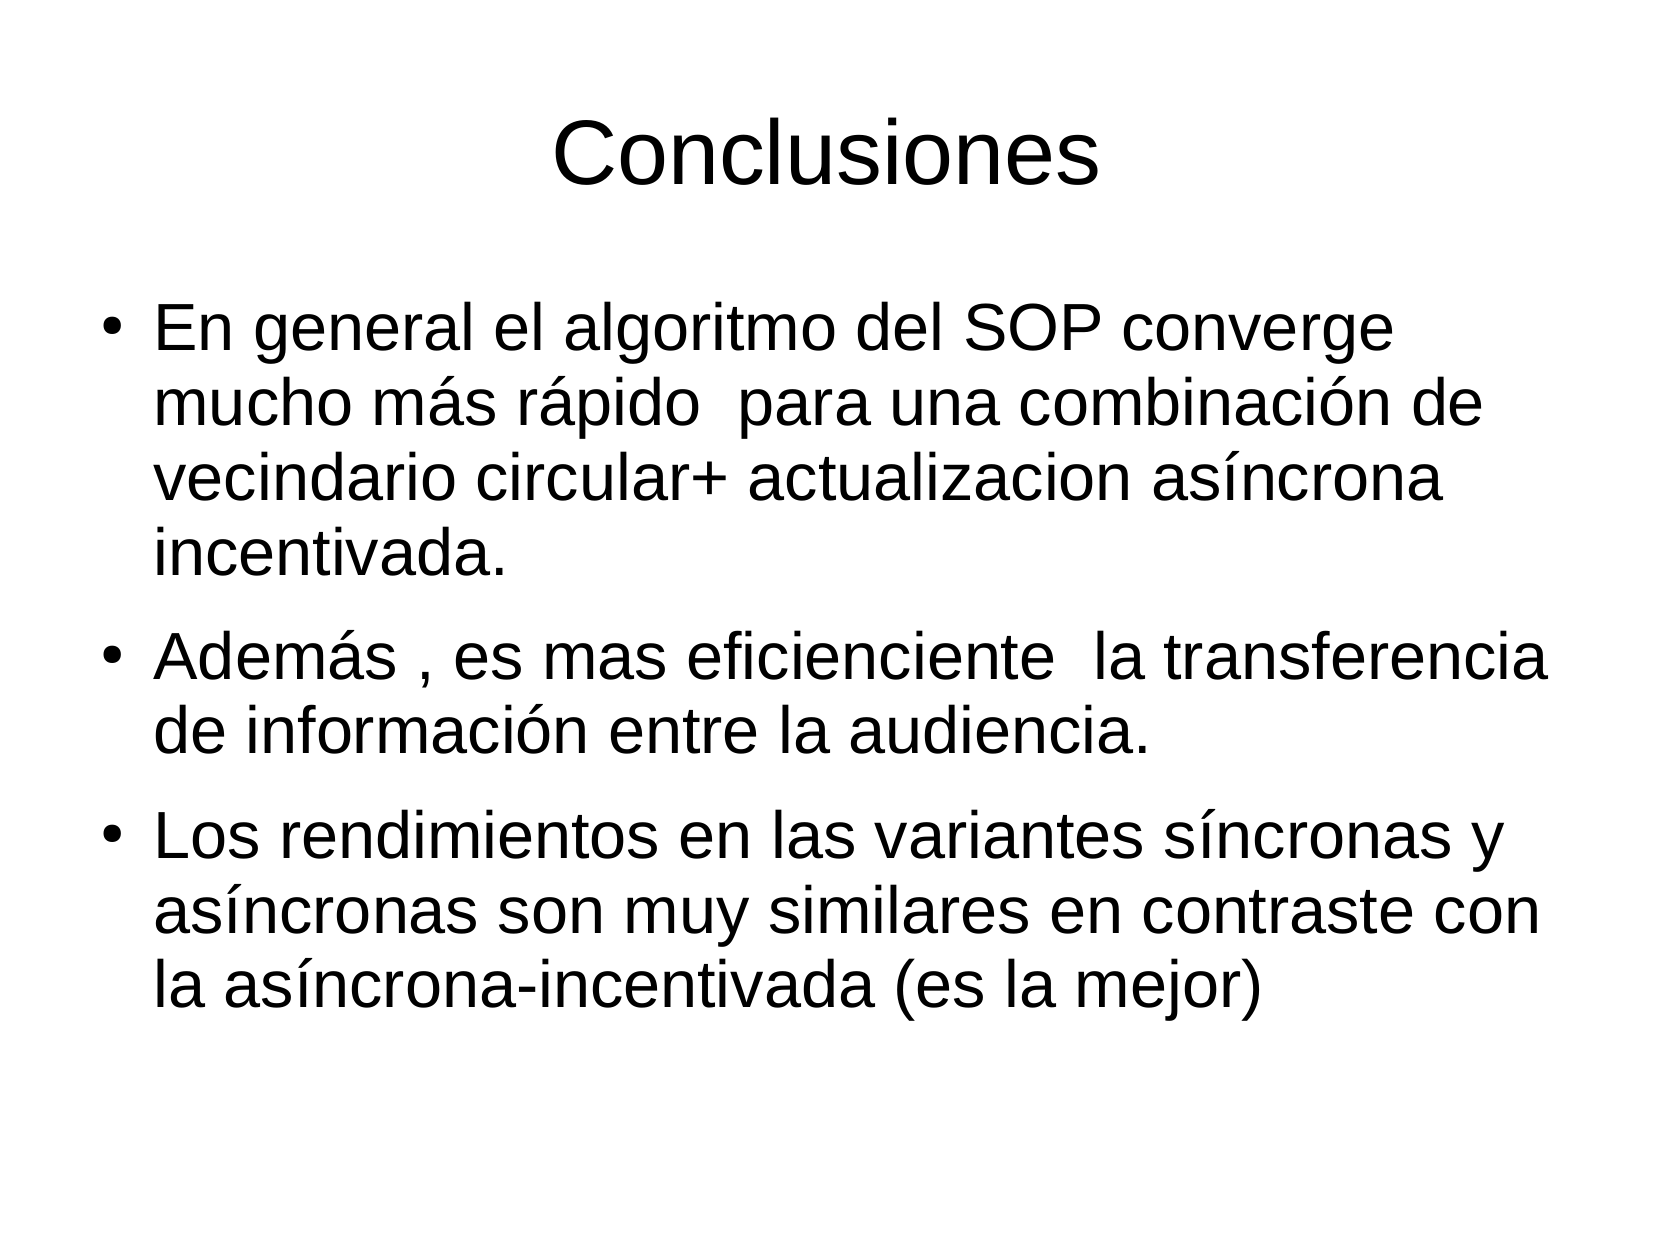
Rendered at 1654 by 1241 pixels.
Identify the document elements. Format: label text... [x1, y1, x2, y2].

title Conclusiones [82, 49, 1571, 257]
list En general el algoritmo del SOP converge mucho más rápido para una combinación de vecindario circular+ actualizacion asíncrona incentivada. Además , es mas eficienciente la transferencia de información entre la audiencia. Los rendimientos en las variantes síncronas y asíncronas son muy similares en contraste con la asíncrona-incentivada (es la mejor) [82, 290, 1571, 1171]
